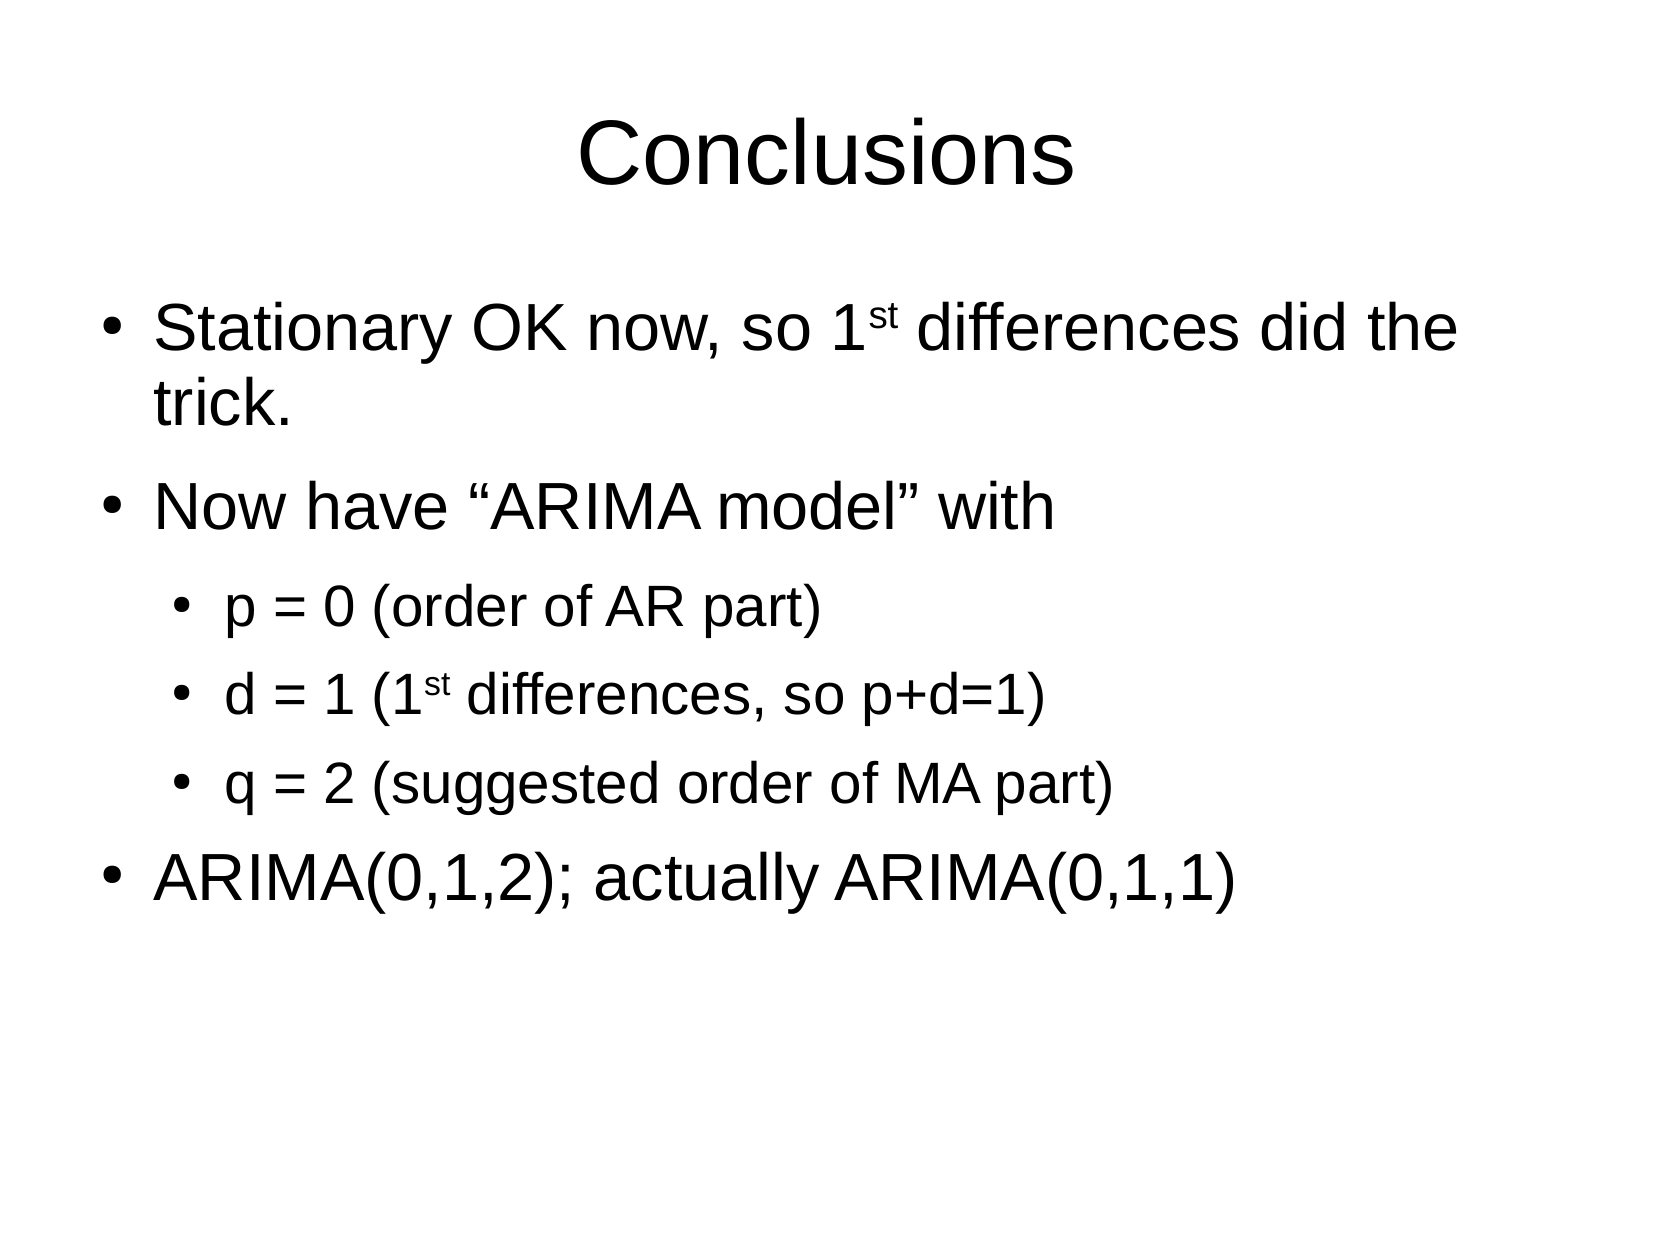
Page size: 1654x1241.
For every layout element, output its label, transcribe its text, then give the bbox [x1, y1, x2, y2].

title Conclusions [82, 56, 1571, 250]
list Stationary OK now, so 1st differences did the trick. Now have “ARIMA model” with p = 0 (order of AR part) d = 1 (1st differences, so p+d=1) q = 2 (suggested order of MA part) ARIMA(0,1,2); actually ARIMA(0,1,1) [82, 290, 1571, 1109]
